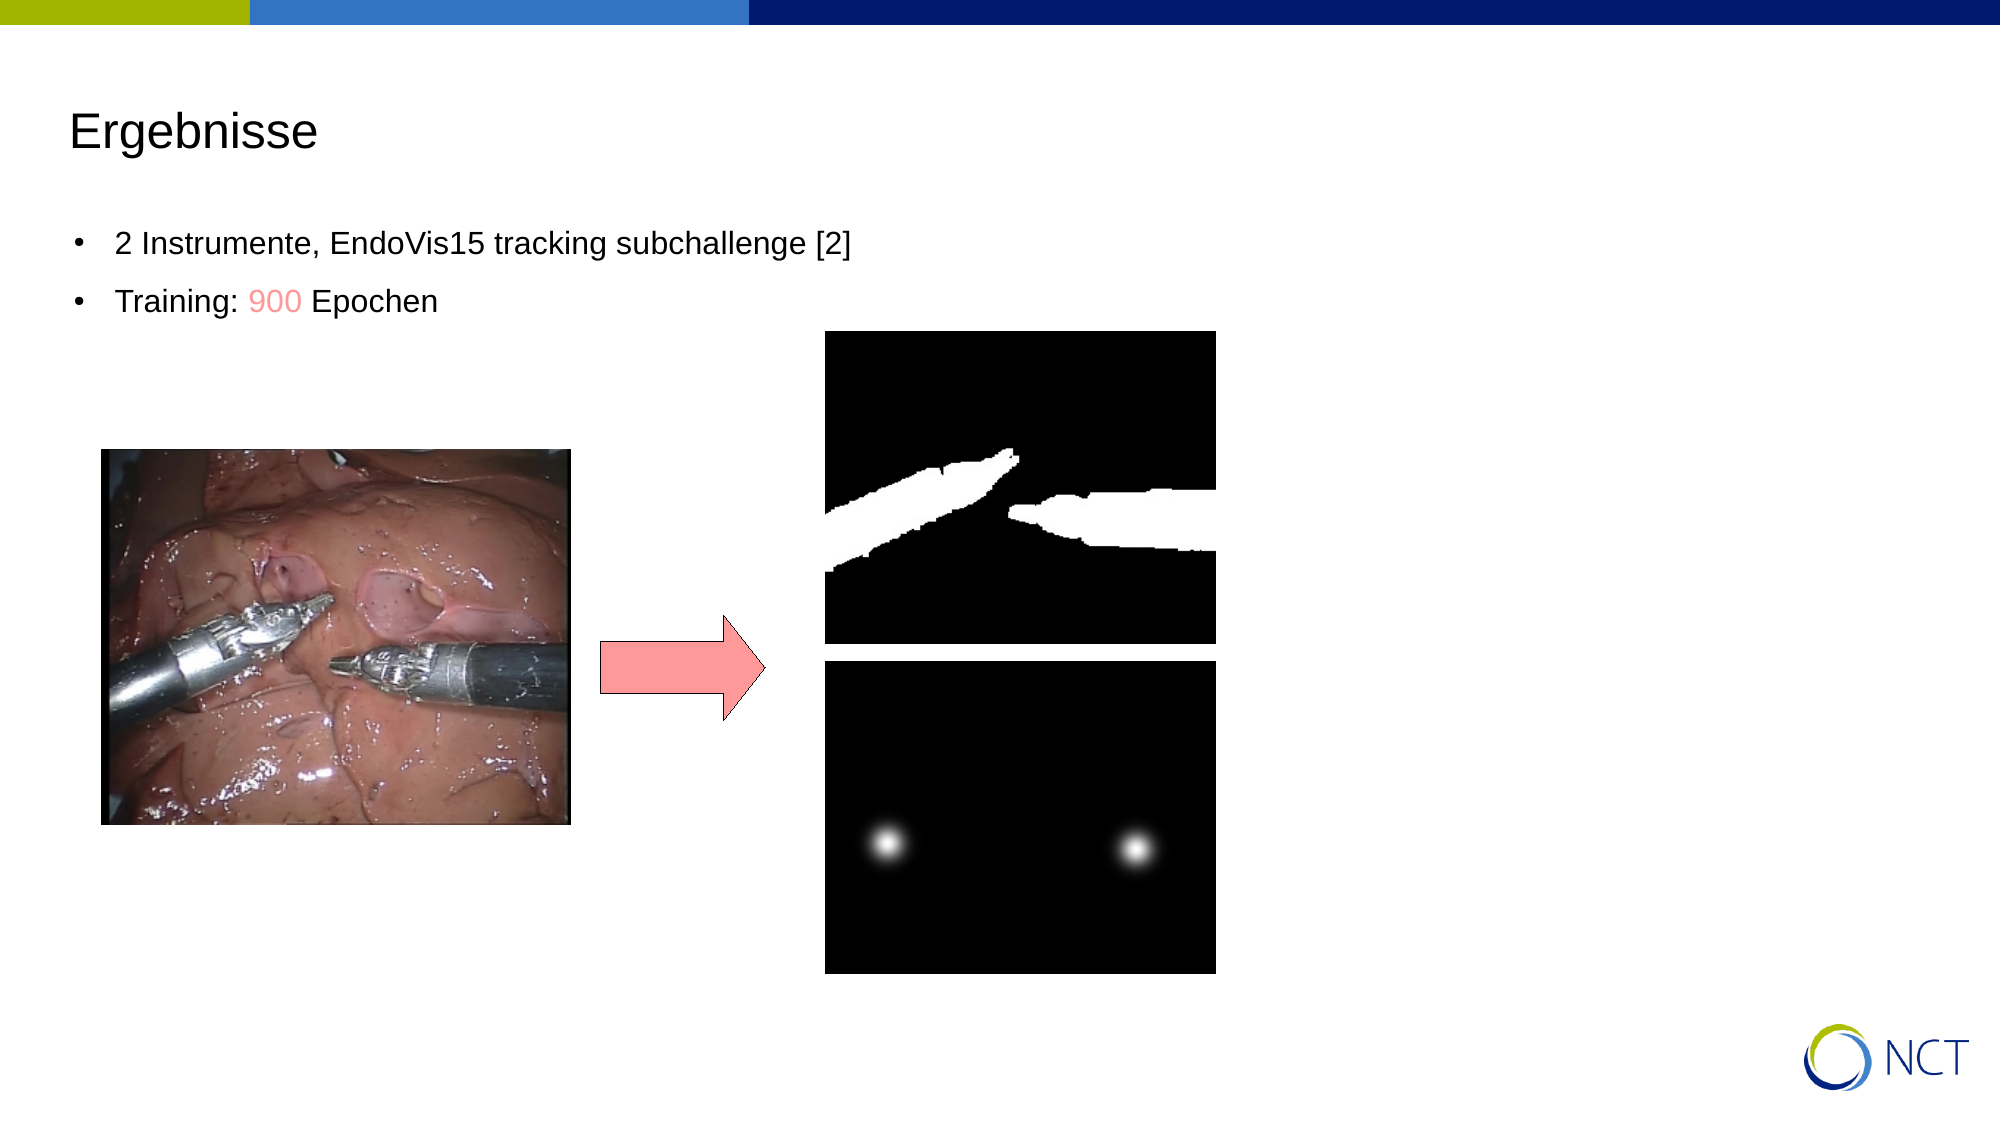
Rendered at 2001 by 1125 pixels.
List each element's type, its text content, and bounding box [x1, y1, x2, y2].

text_box [600, 615, 766, 721]
list 2 Instrumente, EndoVis15 tracking subchallenge [2] Training: 900 Epochen [60, 224, 1852, 321]
picture [1804, 1024, 1969, 1091]
picture [825, 331, 1216, 644]
title Ergebnisse [68, 37, 1861, 225]
picture [101, 449, 571, 826]
picture [825, 661, 1216, 974]
